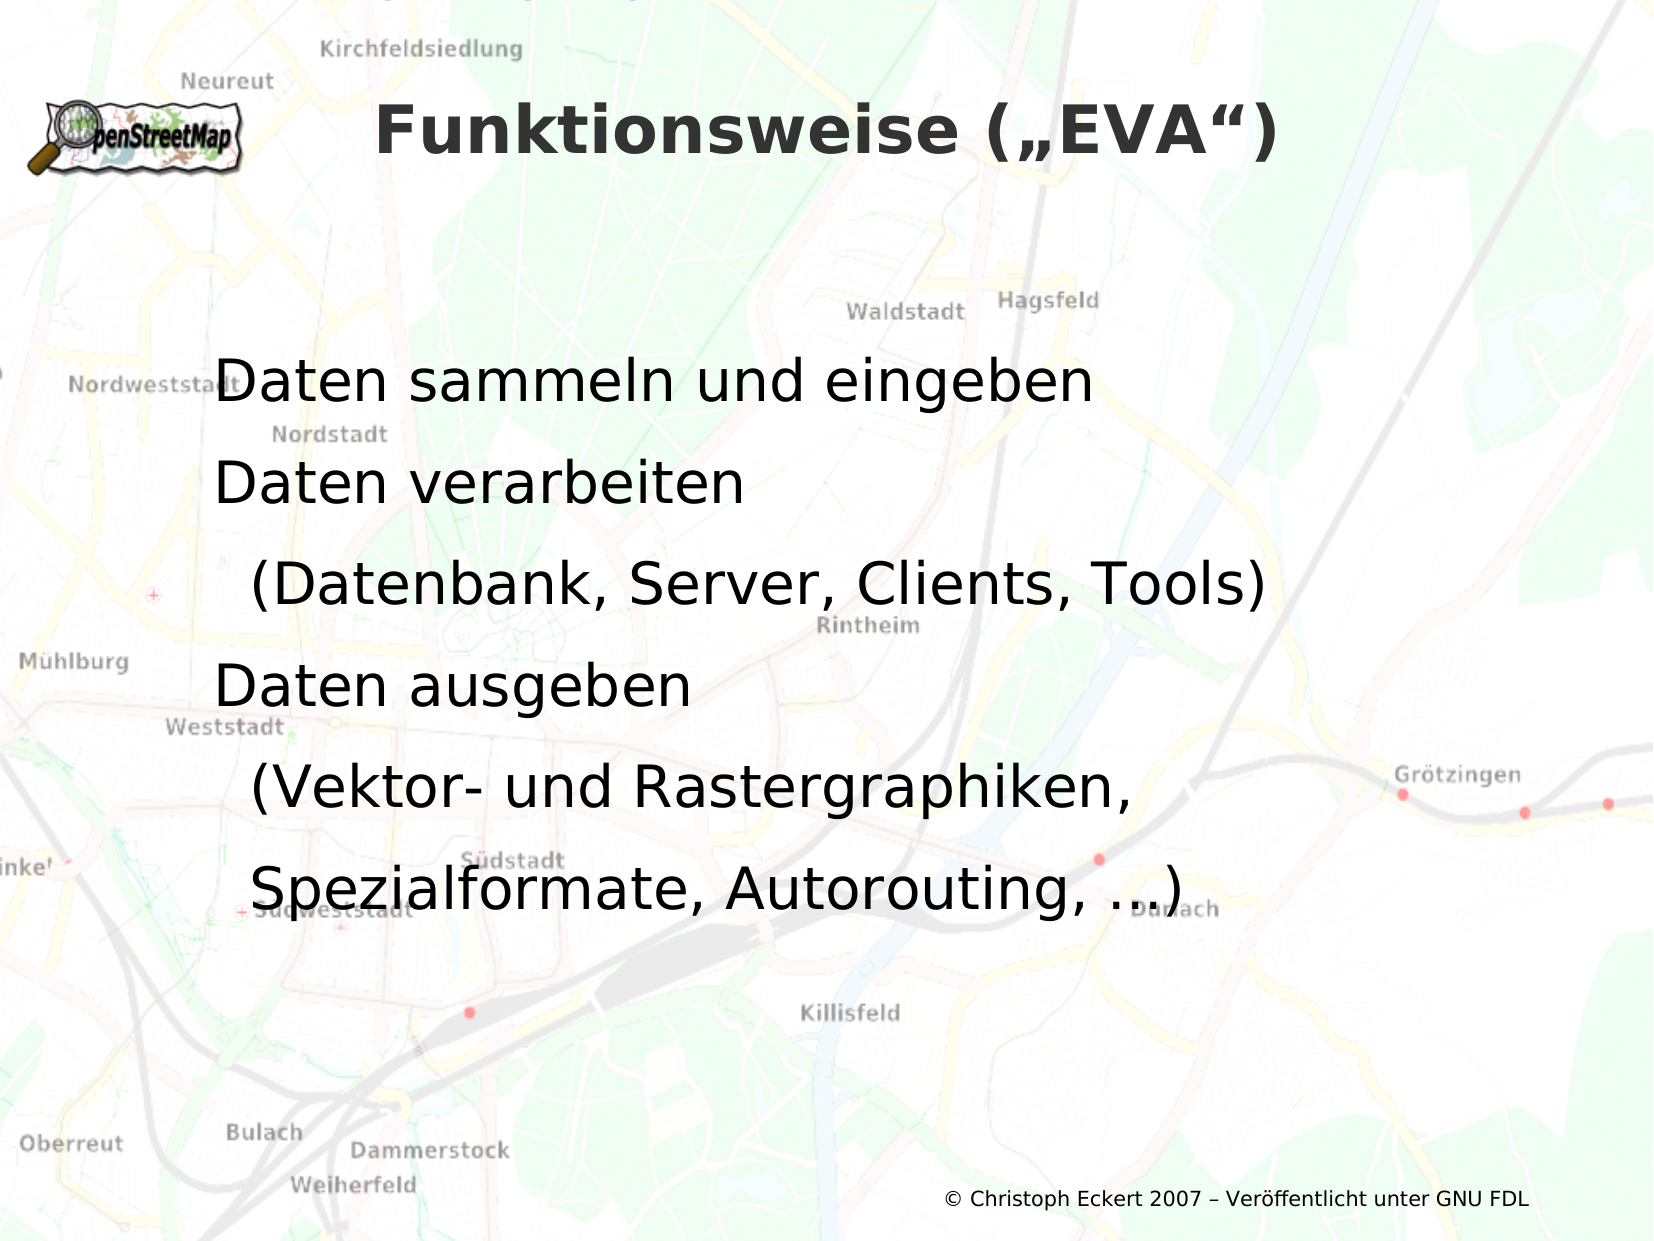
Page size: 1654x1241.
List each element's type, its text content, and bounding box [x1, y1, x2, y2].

subtitle Daten sammeln und eingeben Daten verarbeiten (Datenbank, Server, Clients, Tools) Daten ausgeben (Vektor- und Rastergraphiken, Spezialformate, Autorouting, ...) [178, 328, 1570, 910]
picture [0, 0, 1653, 1241]
title Funktionsweise („EVA“) [121, 91, 1534, 299]
